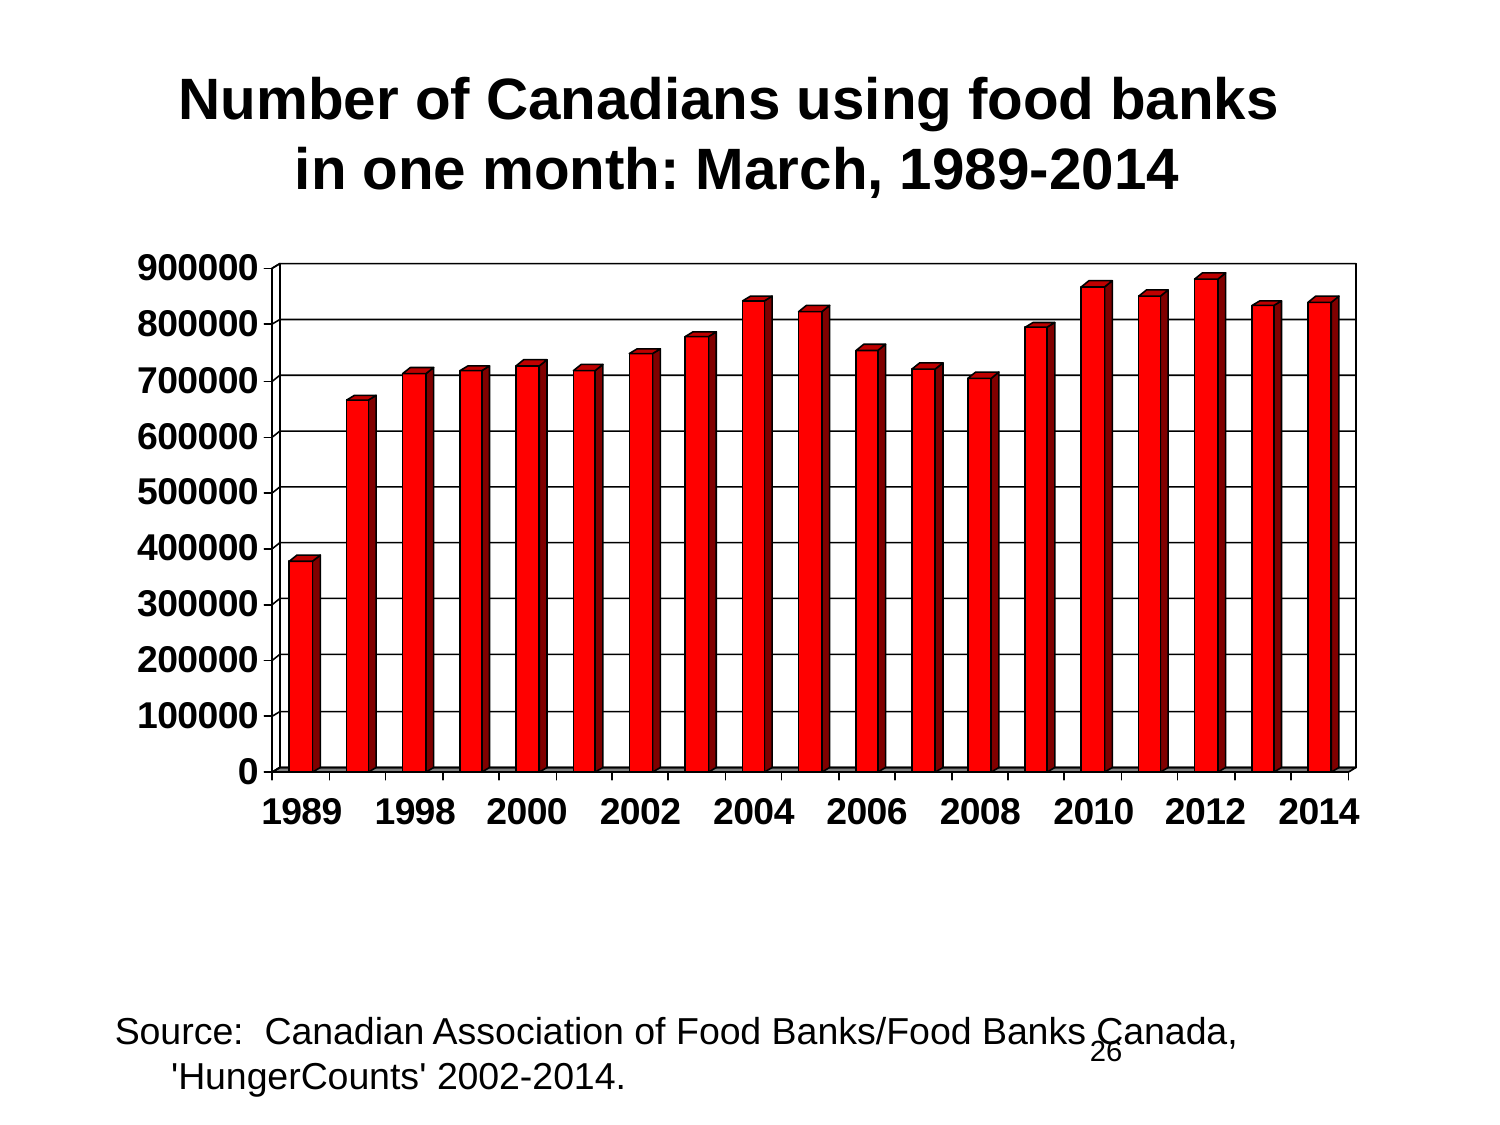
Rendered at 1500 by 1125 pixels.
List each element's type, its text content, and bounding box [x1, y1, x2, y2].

slide_number <number> [1074, 1024, 1425, 1103]
picture [62, 212, 1423, 873]
text_box Source: Canadian Association of Food Banks/Food Banks Canada, 'HungerCounts' 2002-2014. [99, 999, 1375, 1105]
title Number of Canadians using food banks in one month: March, 1989-2014 [62, 37, 1413, 212]
